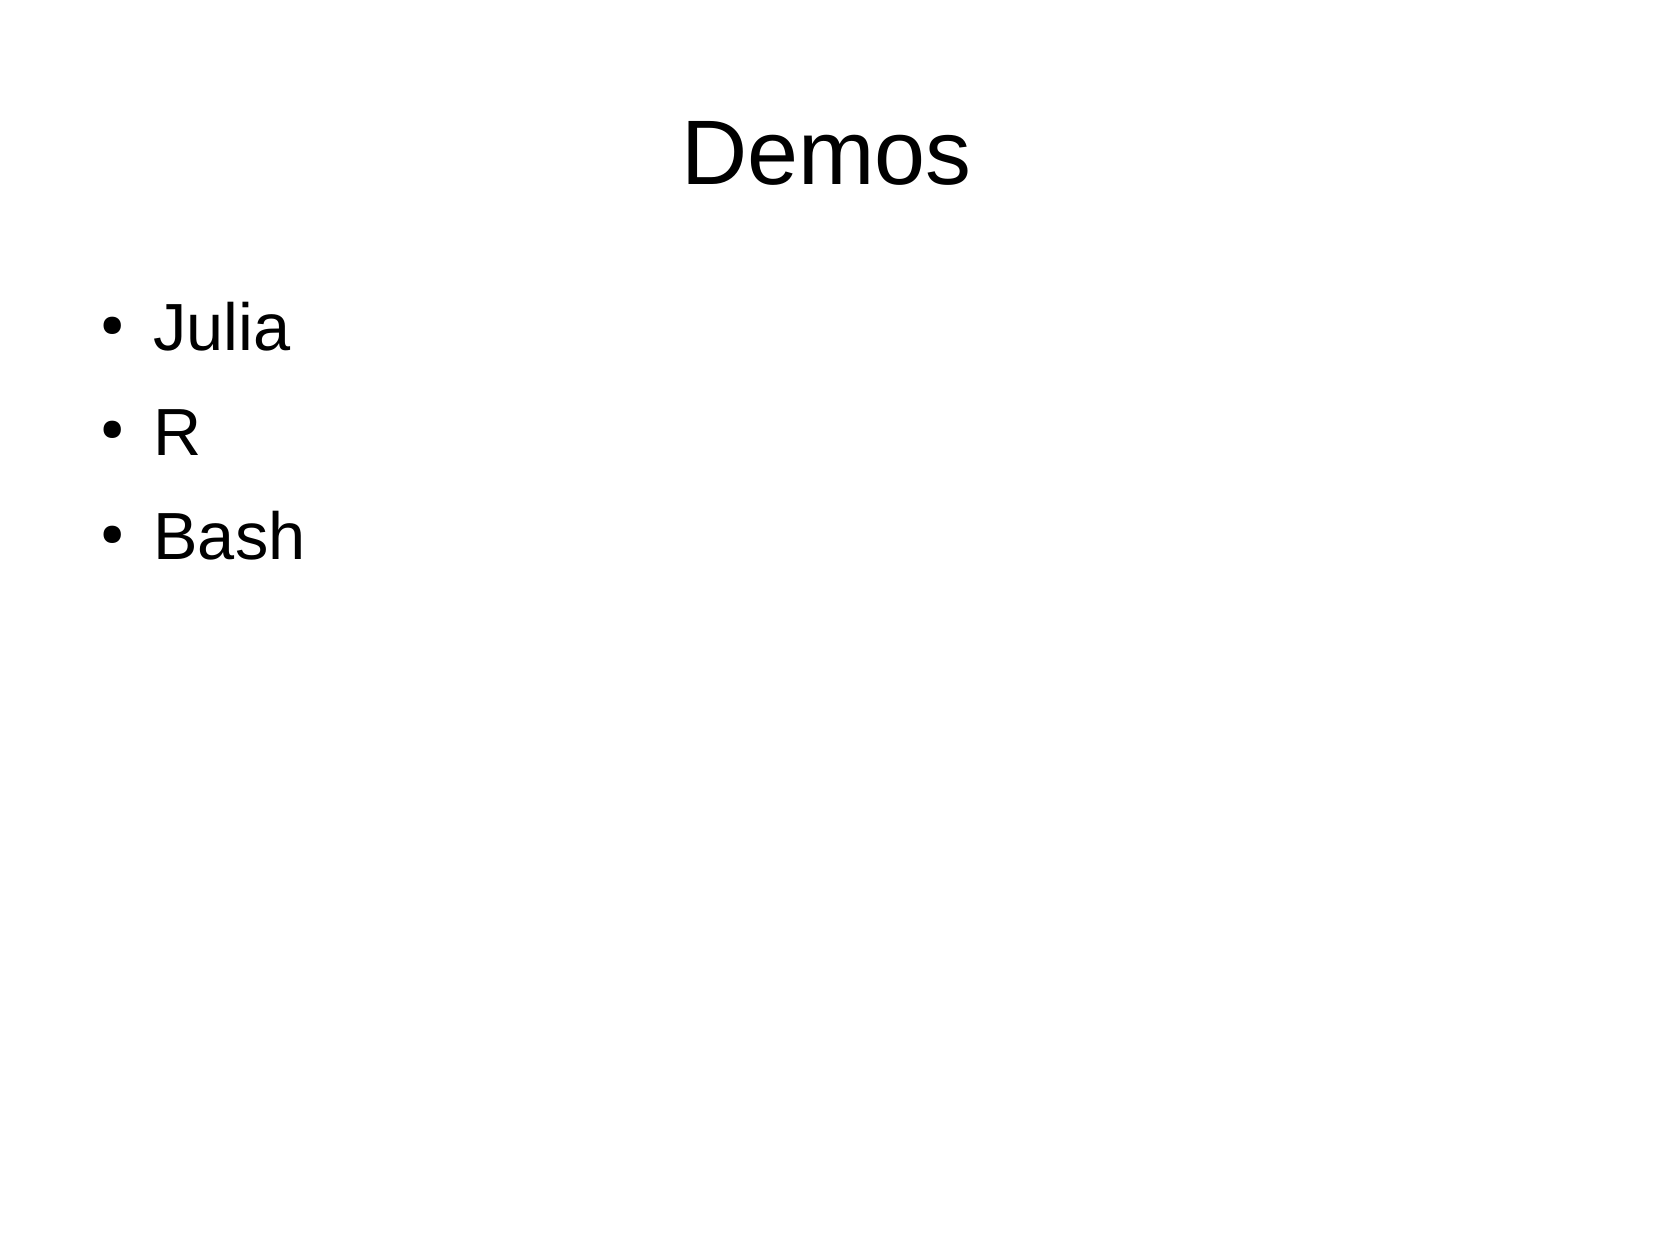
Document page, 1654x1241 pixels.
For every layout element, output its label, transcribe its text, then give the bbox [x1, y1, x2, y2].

title Demos [82, 49, 1571, 257]
list Julia R Bash [82, 290, 1571, 1010]
